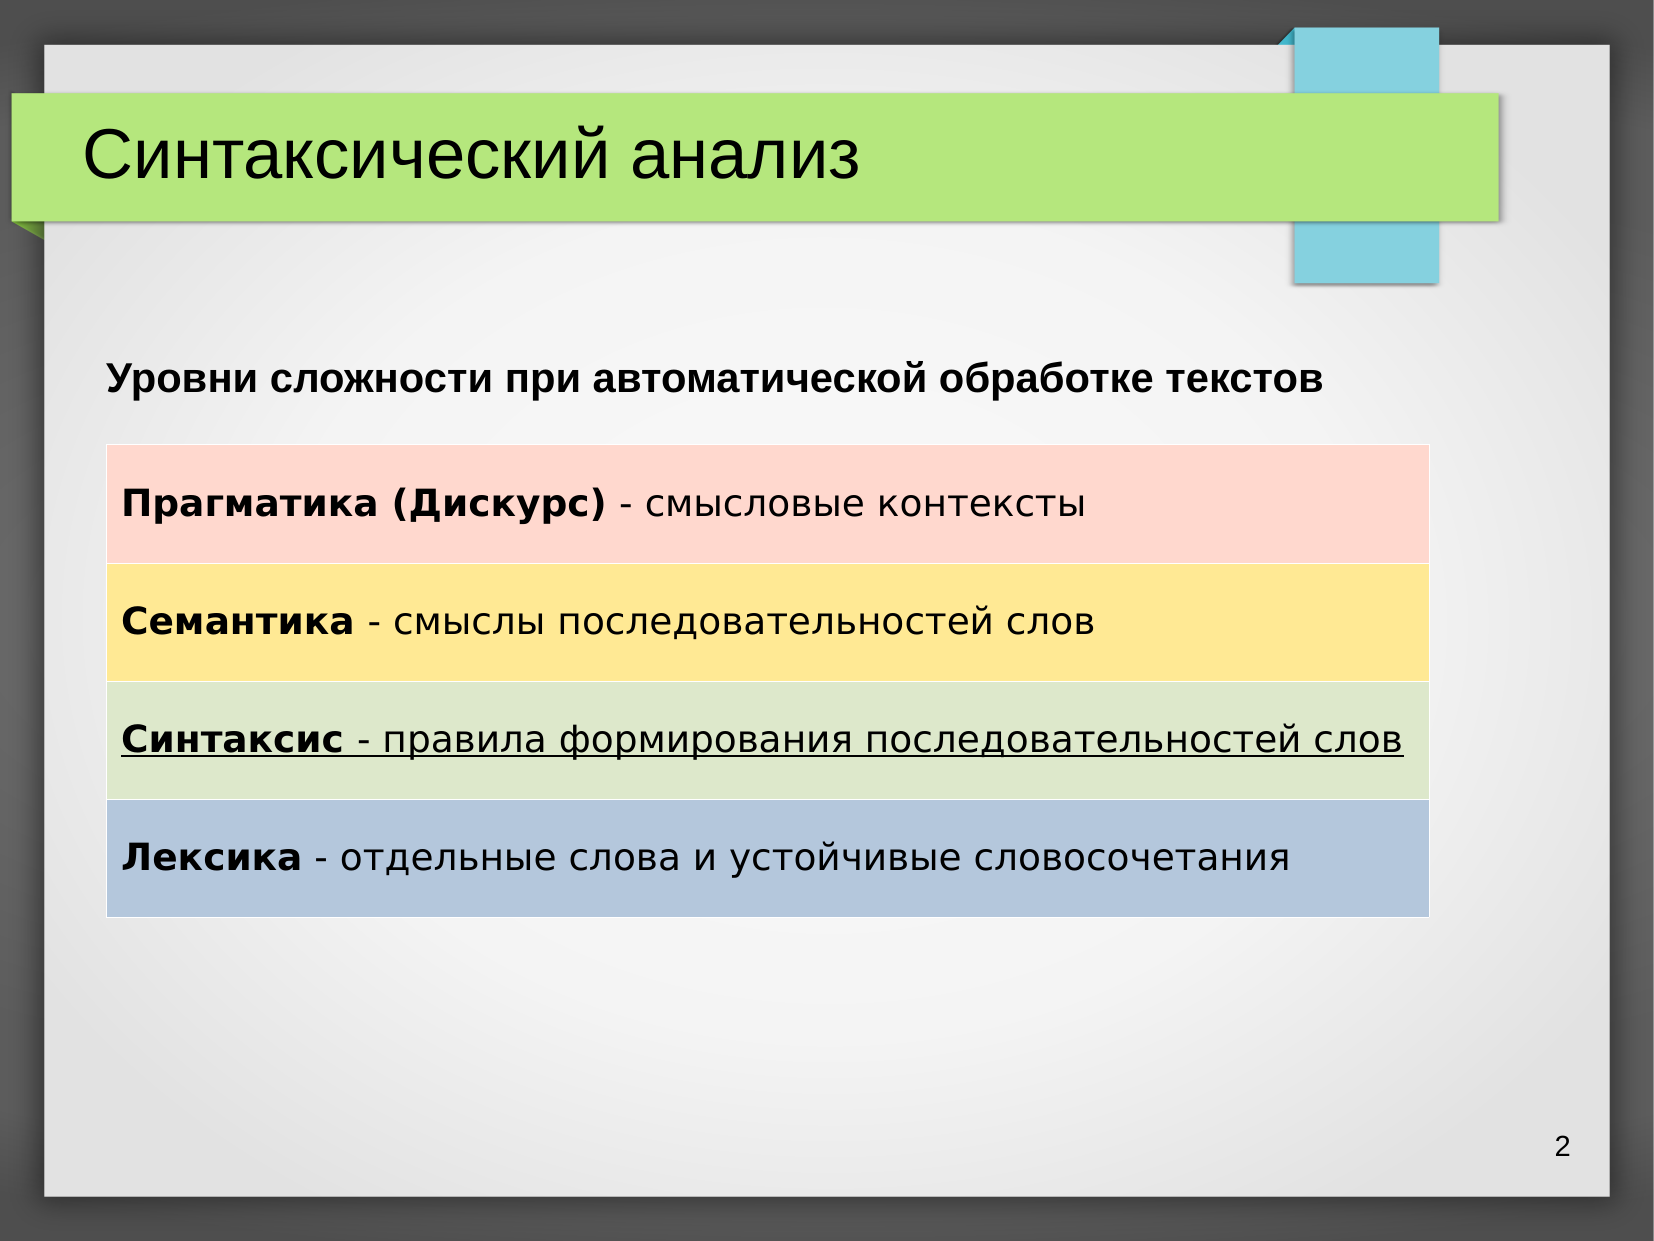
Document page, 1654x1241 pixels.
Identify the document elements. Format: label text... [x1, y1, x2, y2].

table_cell Лексика - отдельные слова и устойчивые словосочетания [107, 800, 1429, 917]
picture [0, 0, 1654, 1241]
title Синтаксический анализ [82, 114, 993, 194]
table_header Прагматика (Дискурс) - смысловые контексты [107, 445, 1429, 563]
table_cell Синтаксис - правила формирования последовательностей слов [107, 682, 1429, 799]
table_cell Семантика - смыслы последовательностей слов [107, 564, 1429, 681]
text_box Уровни сложности при автоматической обработке текстов [106, 354, 1560, 401]
